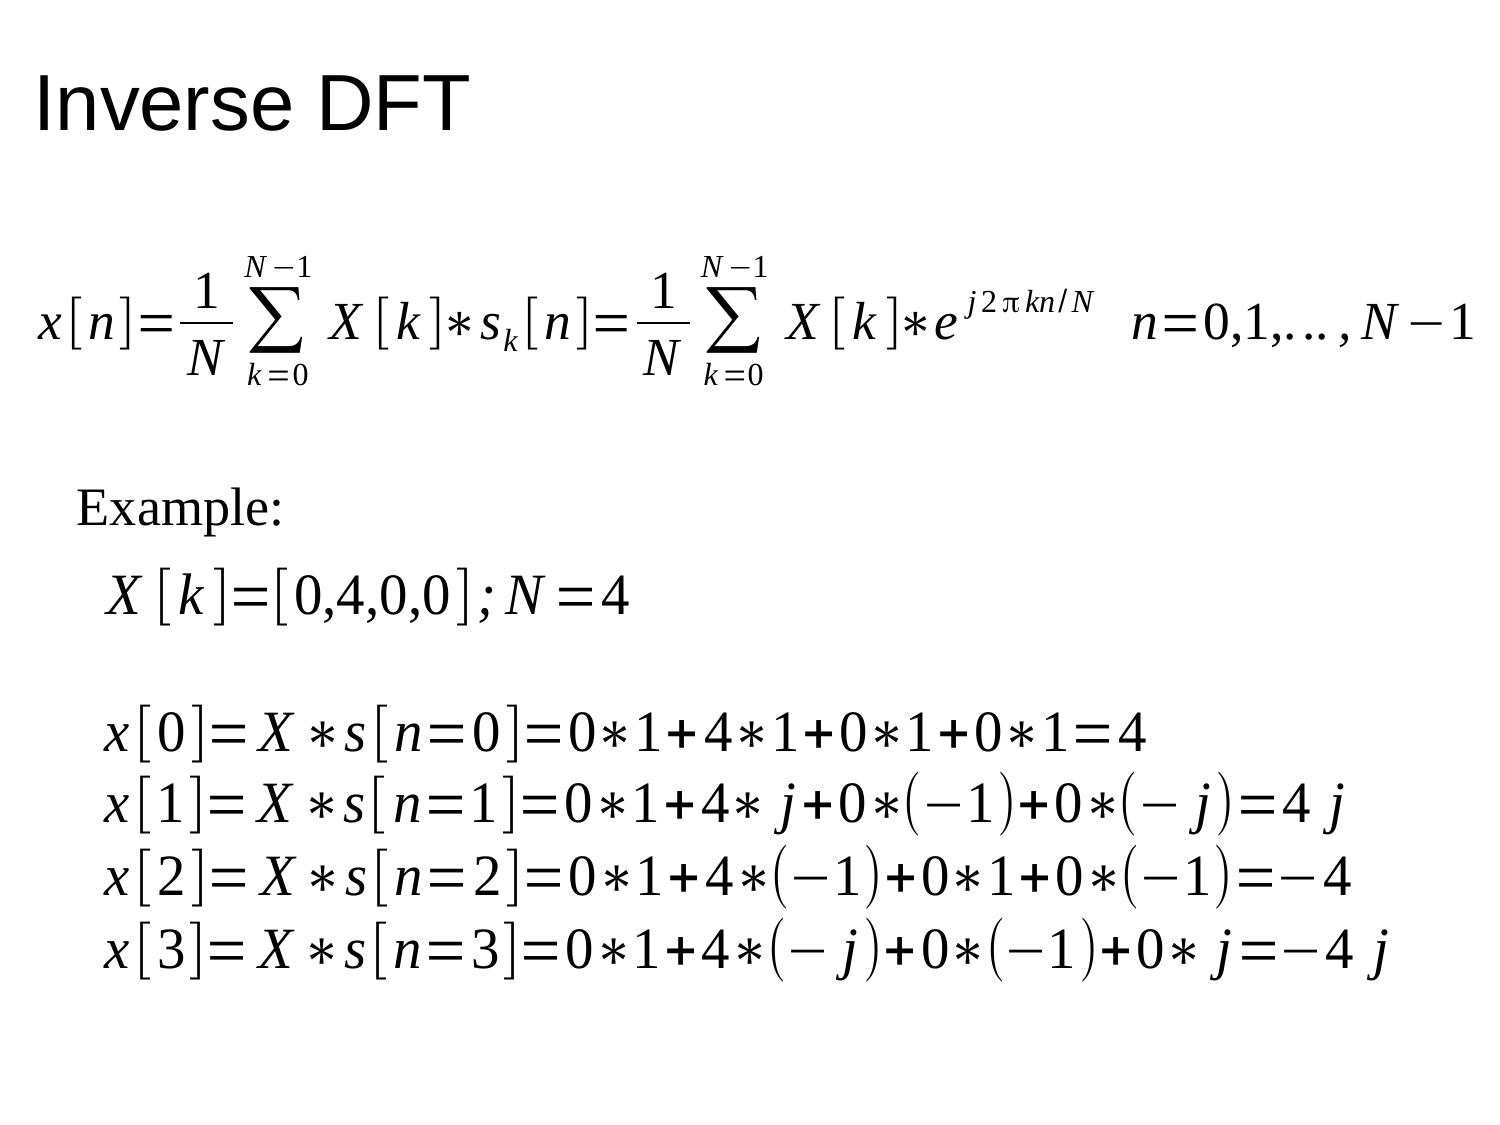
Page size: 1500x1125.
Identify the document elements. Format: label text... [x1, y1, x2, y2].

chart [28, 248, 1482, 393]
text_box Example: [62, 469, 361, 545]
title Inverse DFT [33, 9, 1384, 197]
chart [94, 561, 1398, 985]
